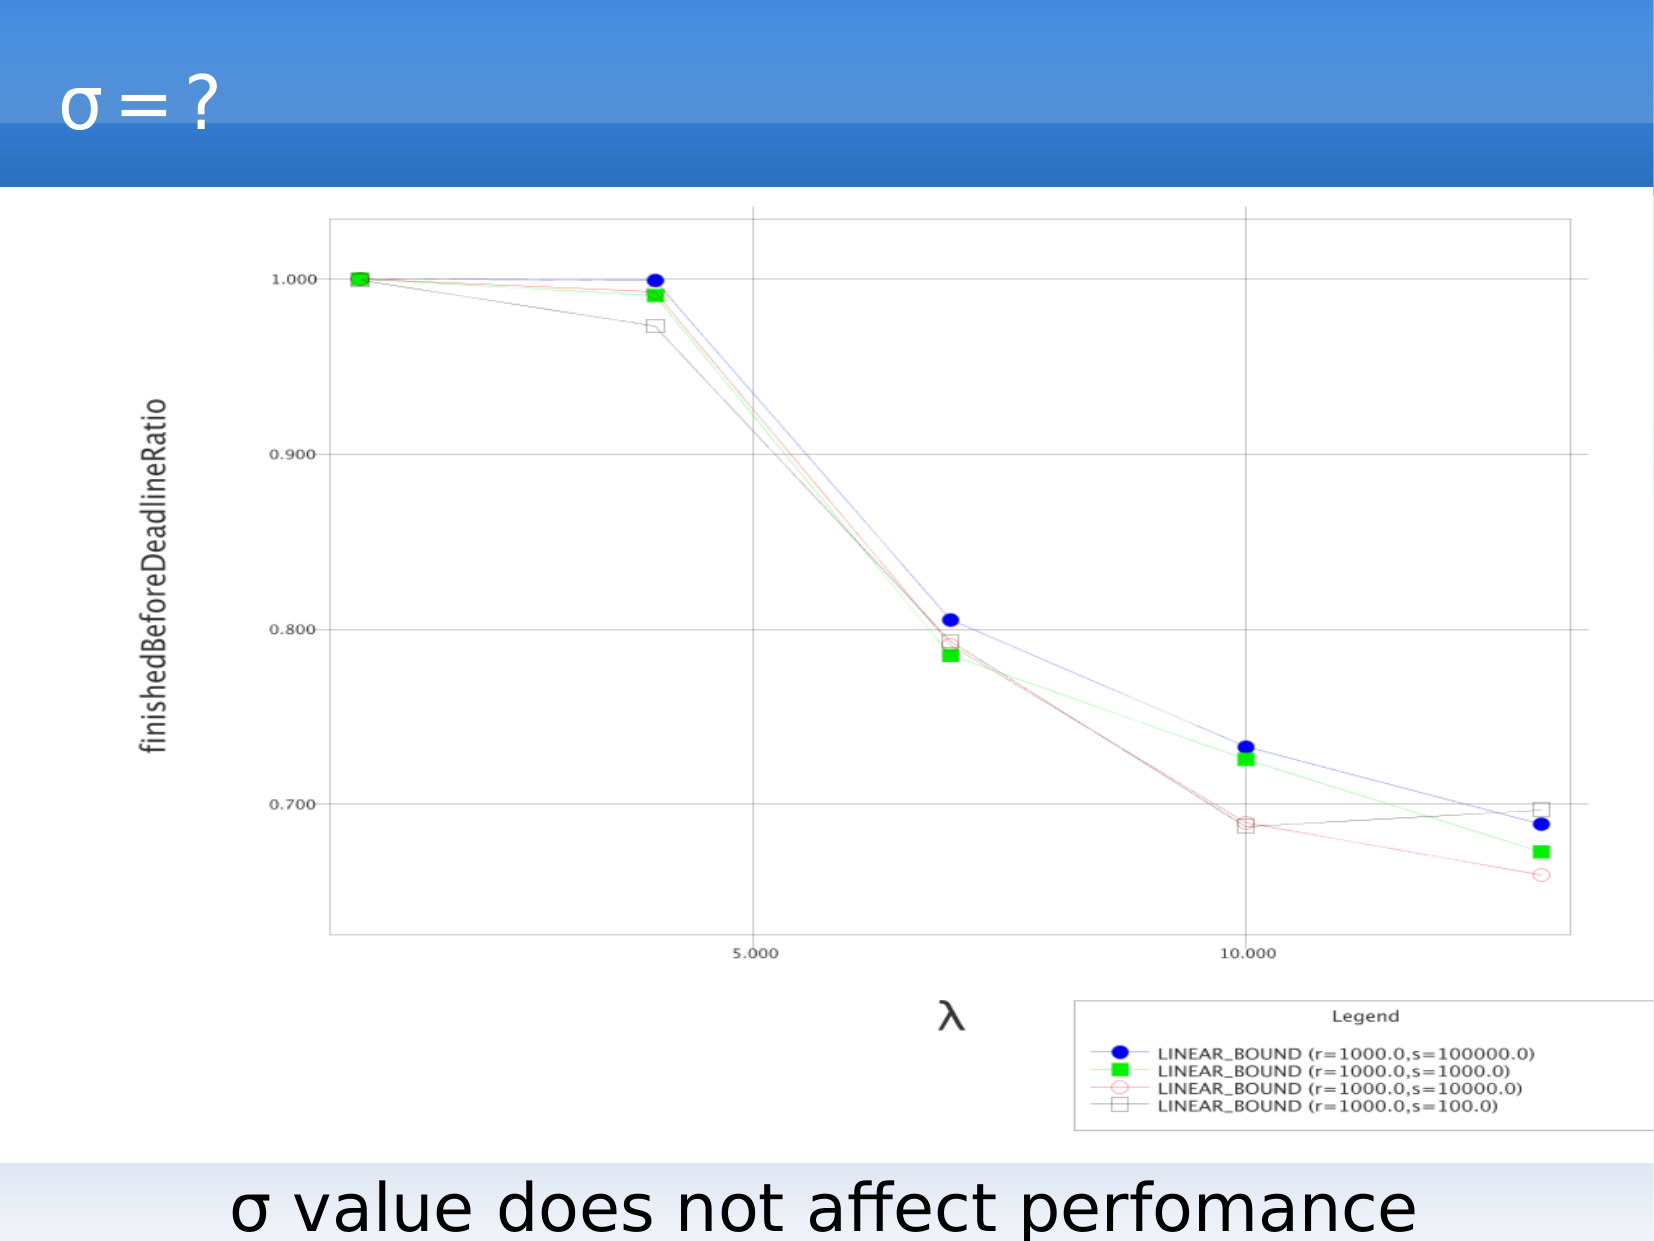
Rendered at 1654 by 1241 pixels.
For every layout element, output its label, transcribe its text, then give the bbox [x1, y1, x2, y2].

text_box σ value does not affect perfomance [0, 1162, 1651, 1241]
title σ=? [59, 36, 1270, 171]
picture [0, 0, 1654, 1241]
